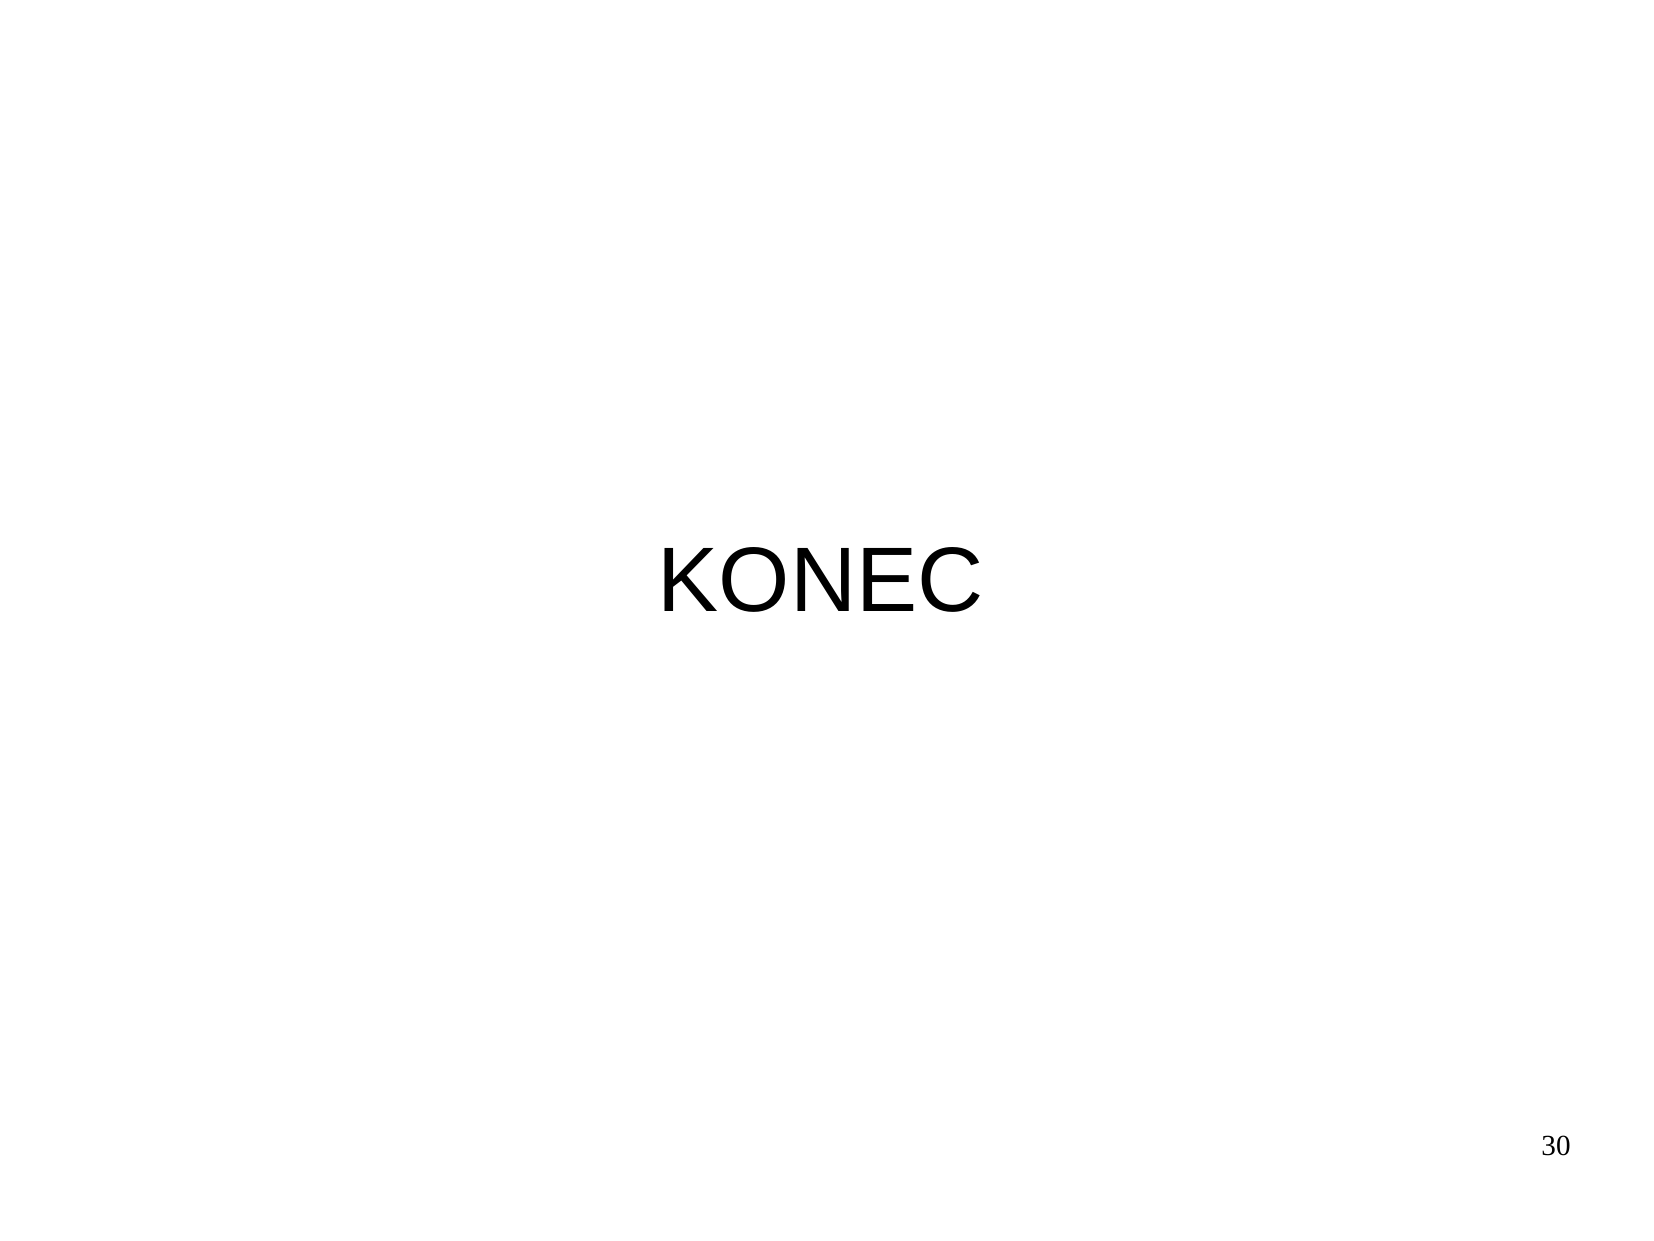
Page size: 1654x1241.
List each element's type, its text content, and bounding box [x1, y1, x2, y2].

title KONEC [76, 475, 1565, 683]
